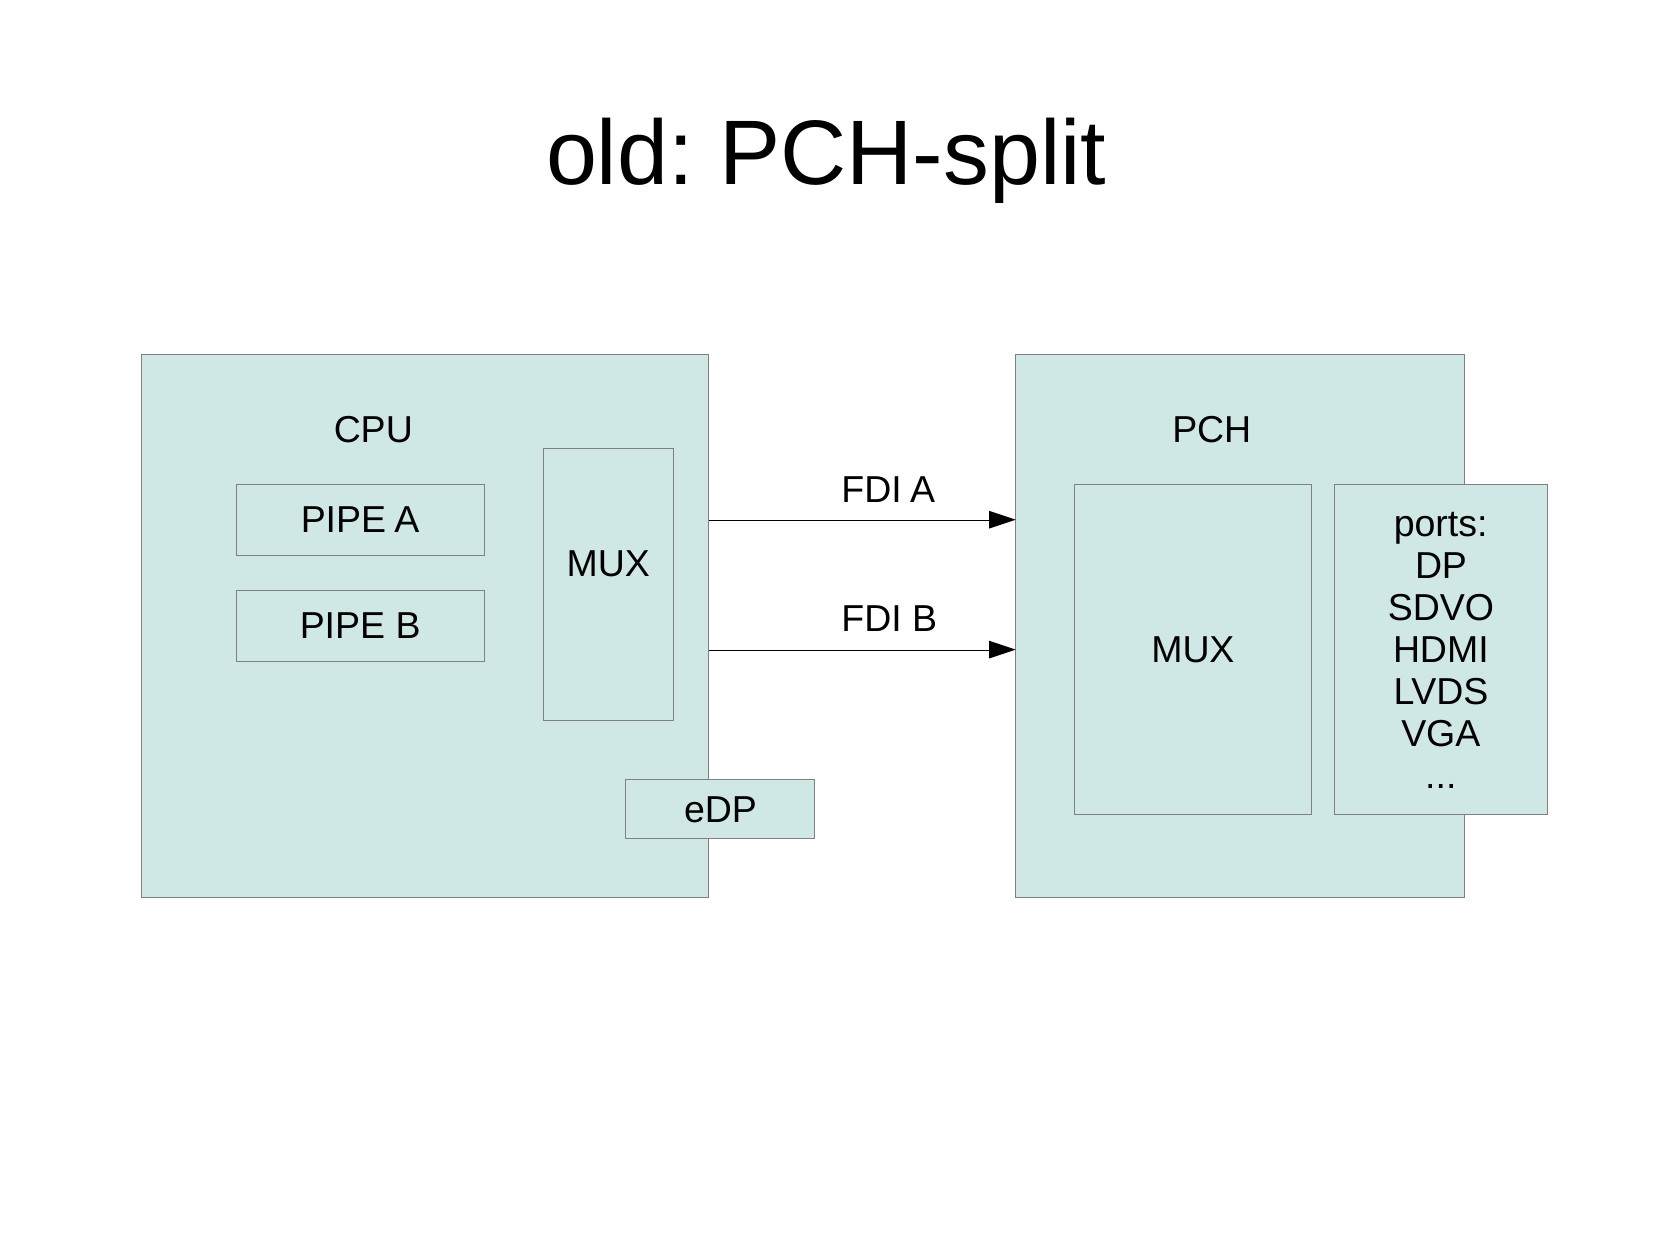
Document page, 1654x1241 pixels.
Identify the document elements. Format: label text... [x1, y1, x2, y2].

text_box eDP [625, 779, 815, 839]
text_box CPU [318, 401, 428, 459]
text_box [141, 354, 709, 898]
text_box MUX [543, 448, 674, 721]
title old: PCH-split [82, 49, 1571, 257]
text_box PCH [1157, 401, 1267, 459]
text_box [1015, 354, 1465, 898]
text_box PIPE B [236, 590, 485, 662]
text_box ports: DP SDVO HDMI LVDS VGA ... [1334, 484, 1548, 815]
text_box PIPE A [236, 484, 485, 556]
text_box FDI A [826, 460, 951, 518]
text_box MUX [1074, 484, 1312, 815]
text_box FDI B [826, 590, 953, 648]
